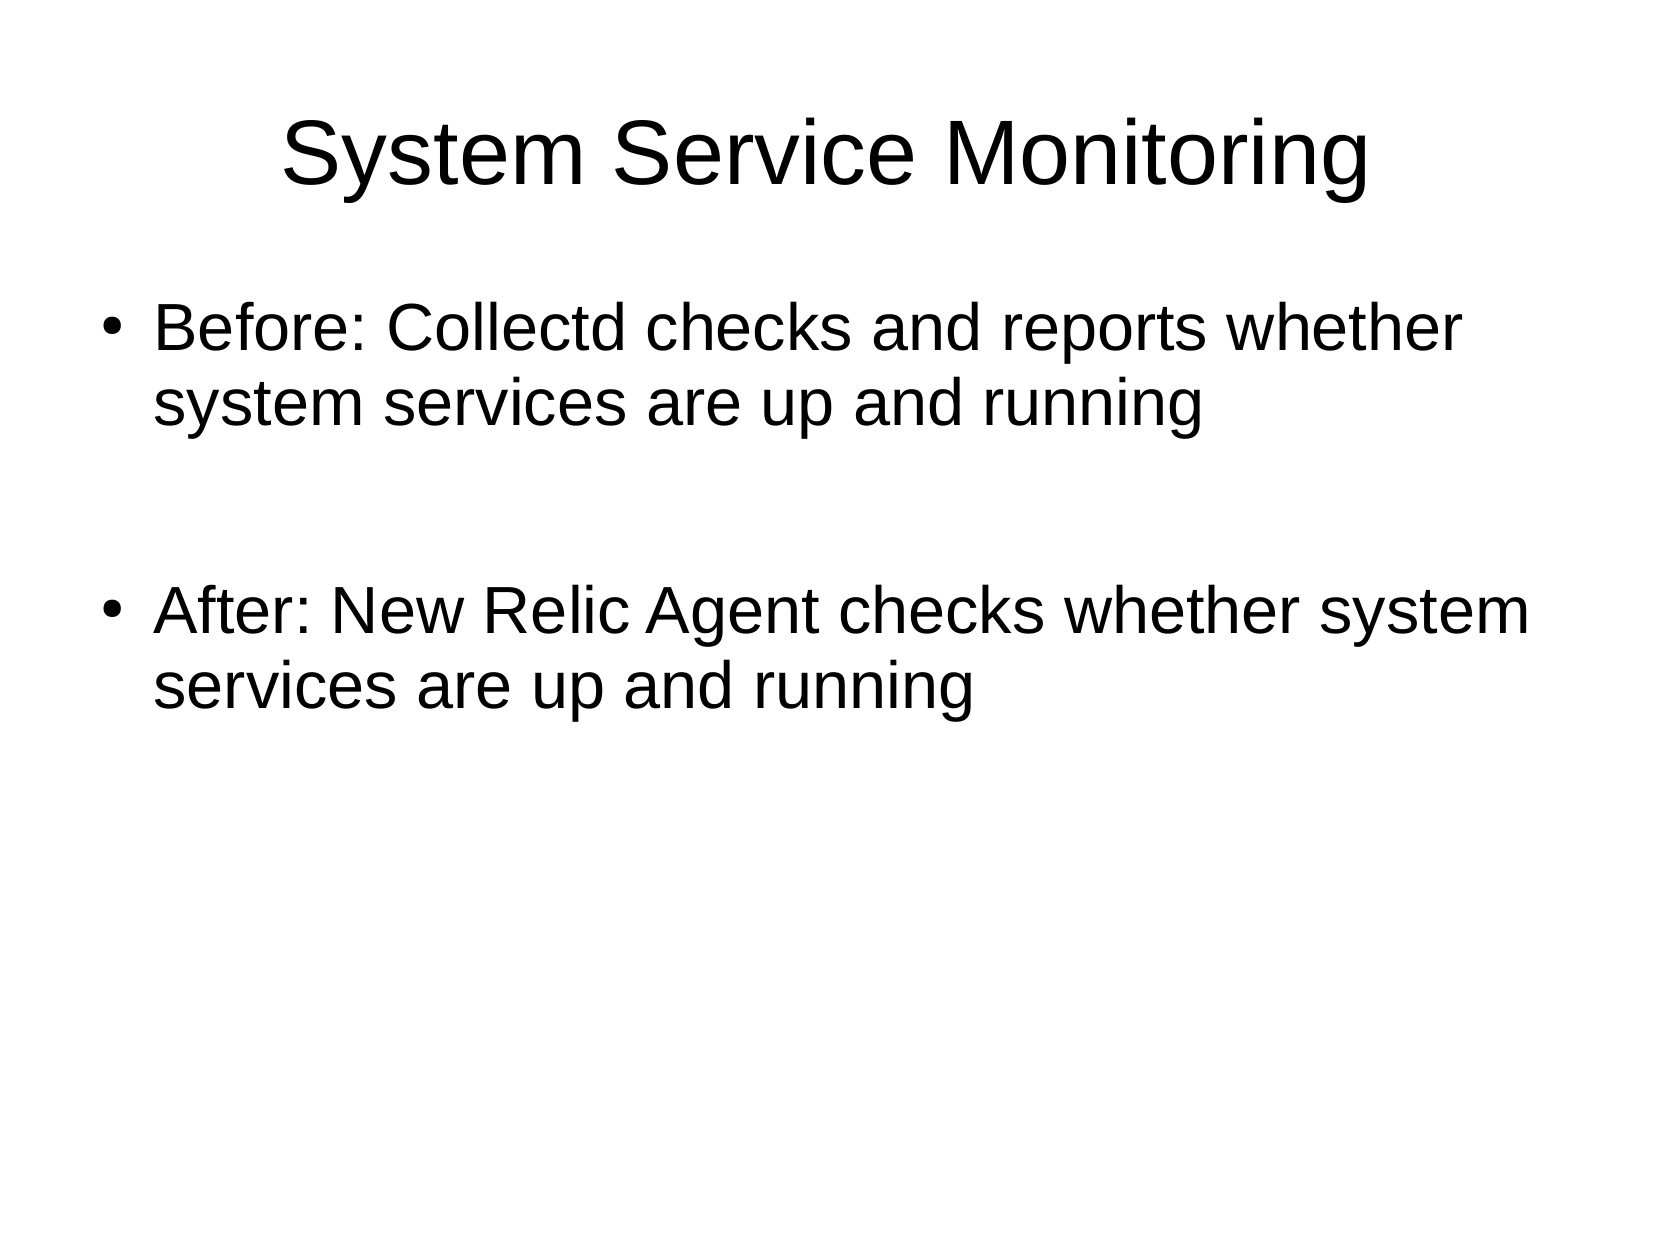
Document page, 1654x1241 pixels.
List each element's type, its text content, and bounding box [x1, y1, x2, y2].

title System Service Monitoring [82, 49, 1571, 257]
list Before: Collectd checks and reports whether system services are up and running After: New Relic Agent checks whether system services are up and running [82, 290, 1571, 1010]
